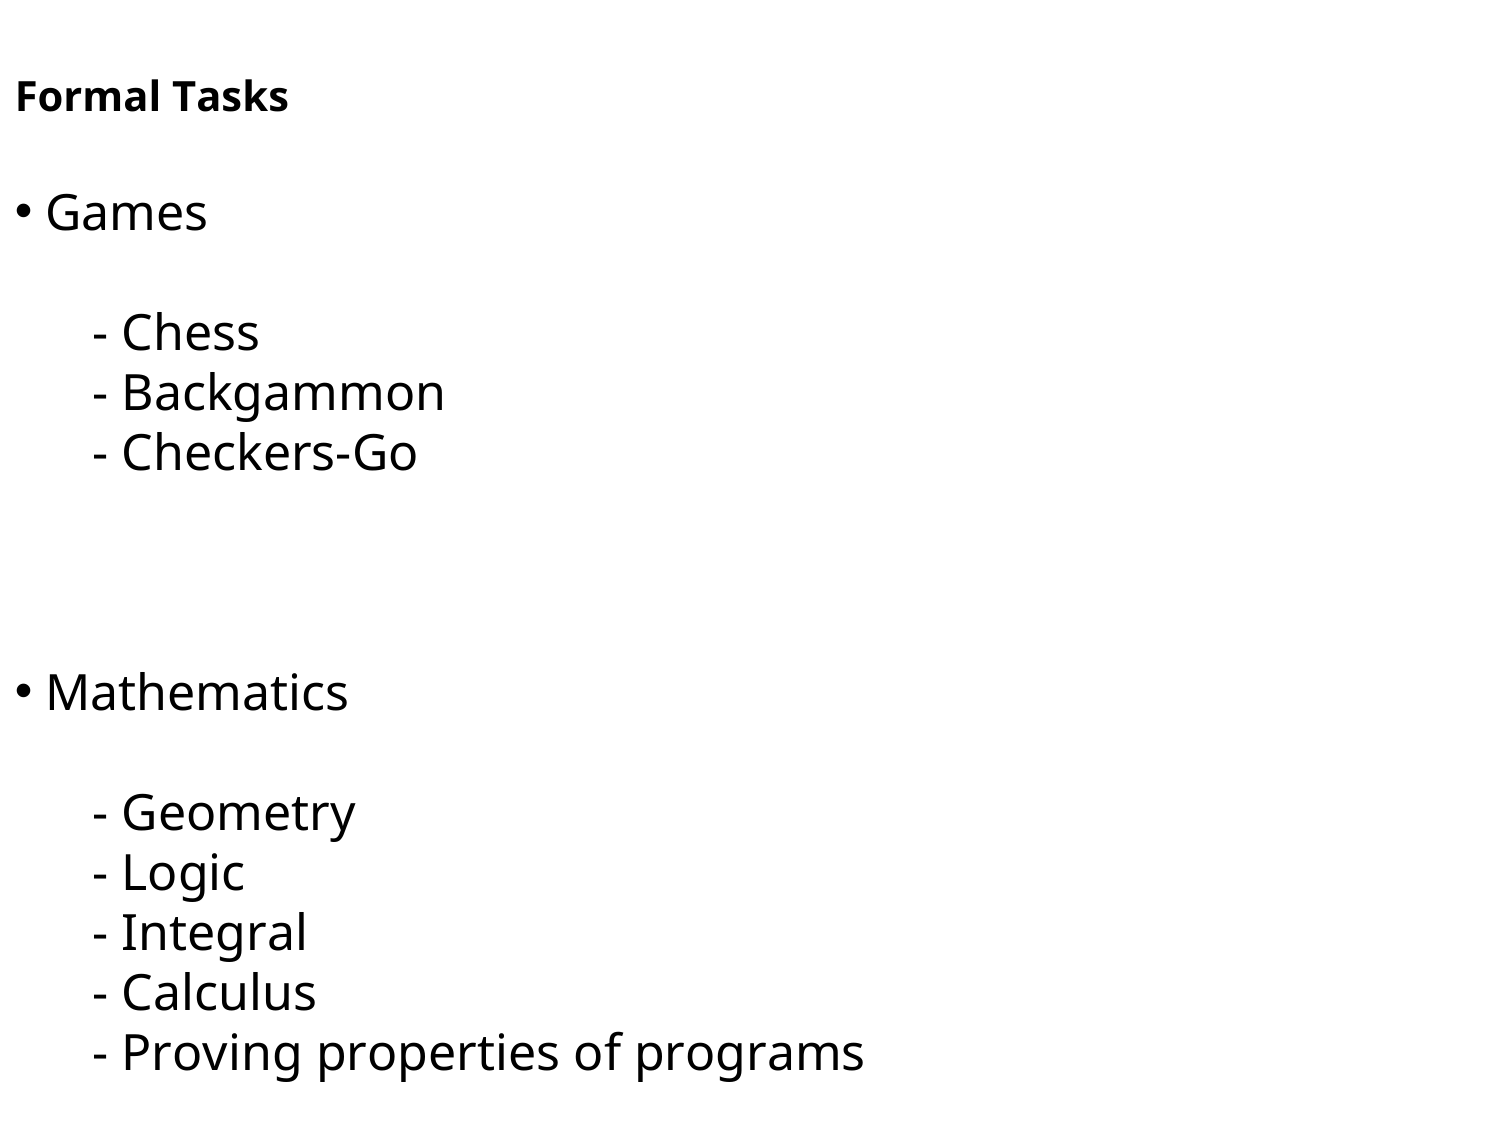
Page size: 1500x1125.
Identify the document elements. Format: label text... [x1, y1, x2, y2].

text_box Formal Tasks Games - Chess - Backgammon - Checkers-Go Mathematics - Geometry - Logic - Integral - Calculus - Proving properties of programs [0, 62, 1438, 1125]
